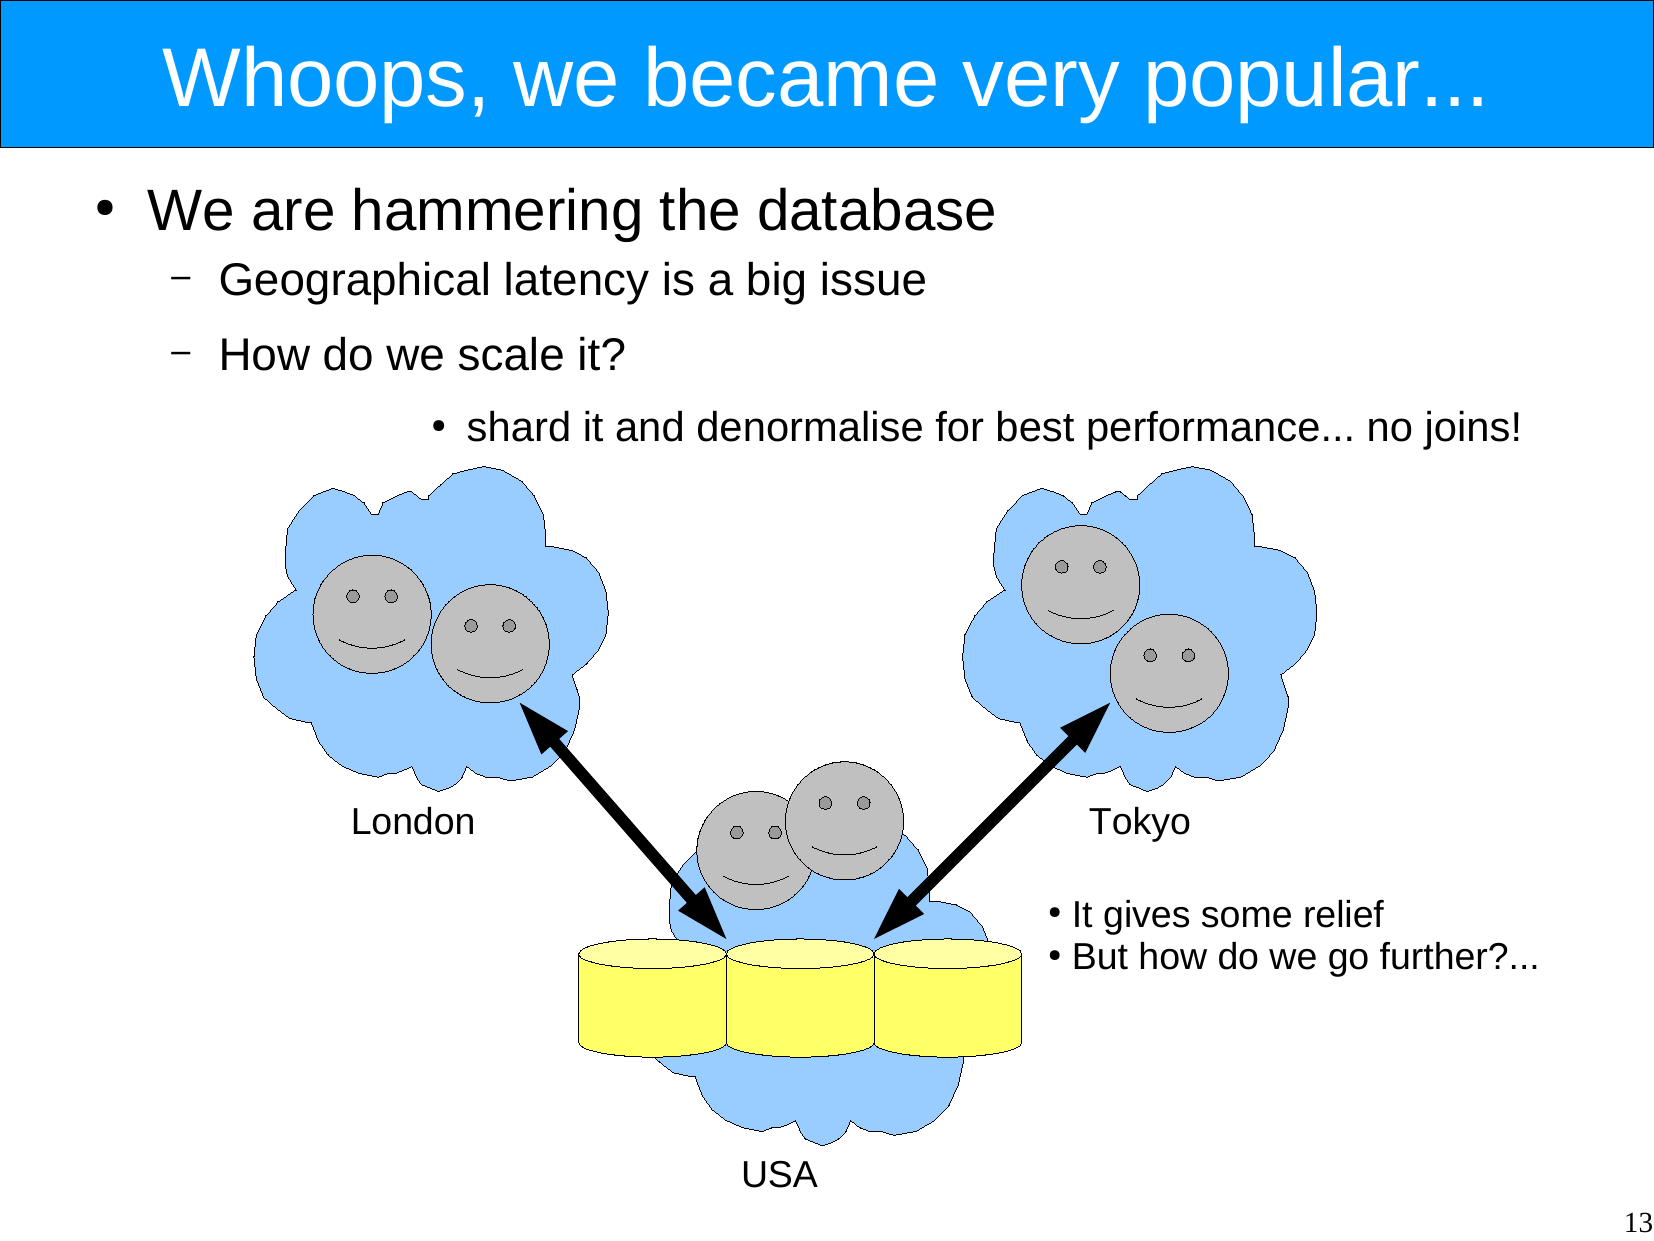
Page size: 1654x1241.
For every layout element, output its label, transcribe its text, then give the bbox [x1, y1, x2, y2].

text_box [253, 466, 609, 792]
text_box Tokyo [1074, 793, 1206, 885]
text_box [578, 955, 1022, 1145]
text_box London [336, 793, 491, 851]
text_box [669, 761, 989, 952]
list We are hammering the database Geographical latency is a big issue How do we scale it? shard it and denormalise for best performance... no joins! [76, 177, 1565, 1196]
title Whoops, we became very popular... [82, 21, 1571, 135]
text_box It gives some relief But how do we go further?... [1033, 885, 1625, 1182]
text_box [962, 466, 1317, 792]
text_box USA [726, 1145, 834, 1203]
